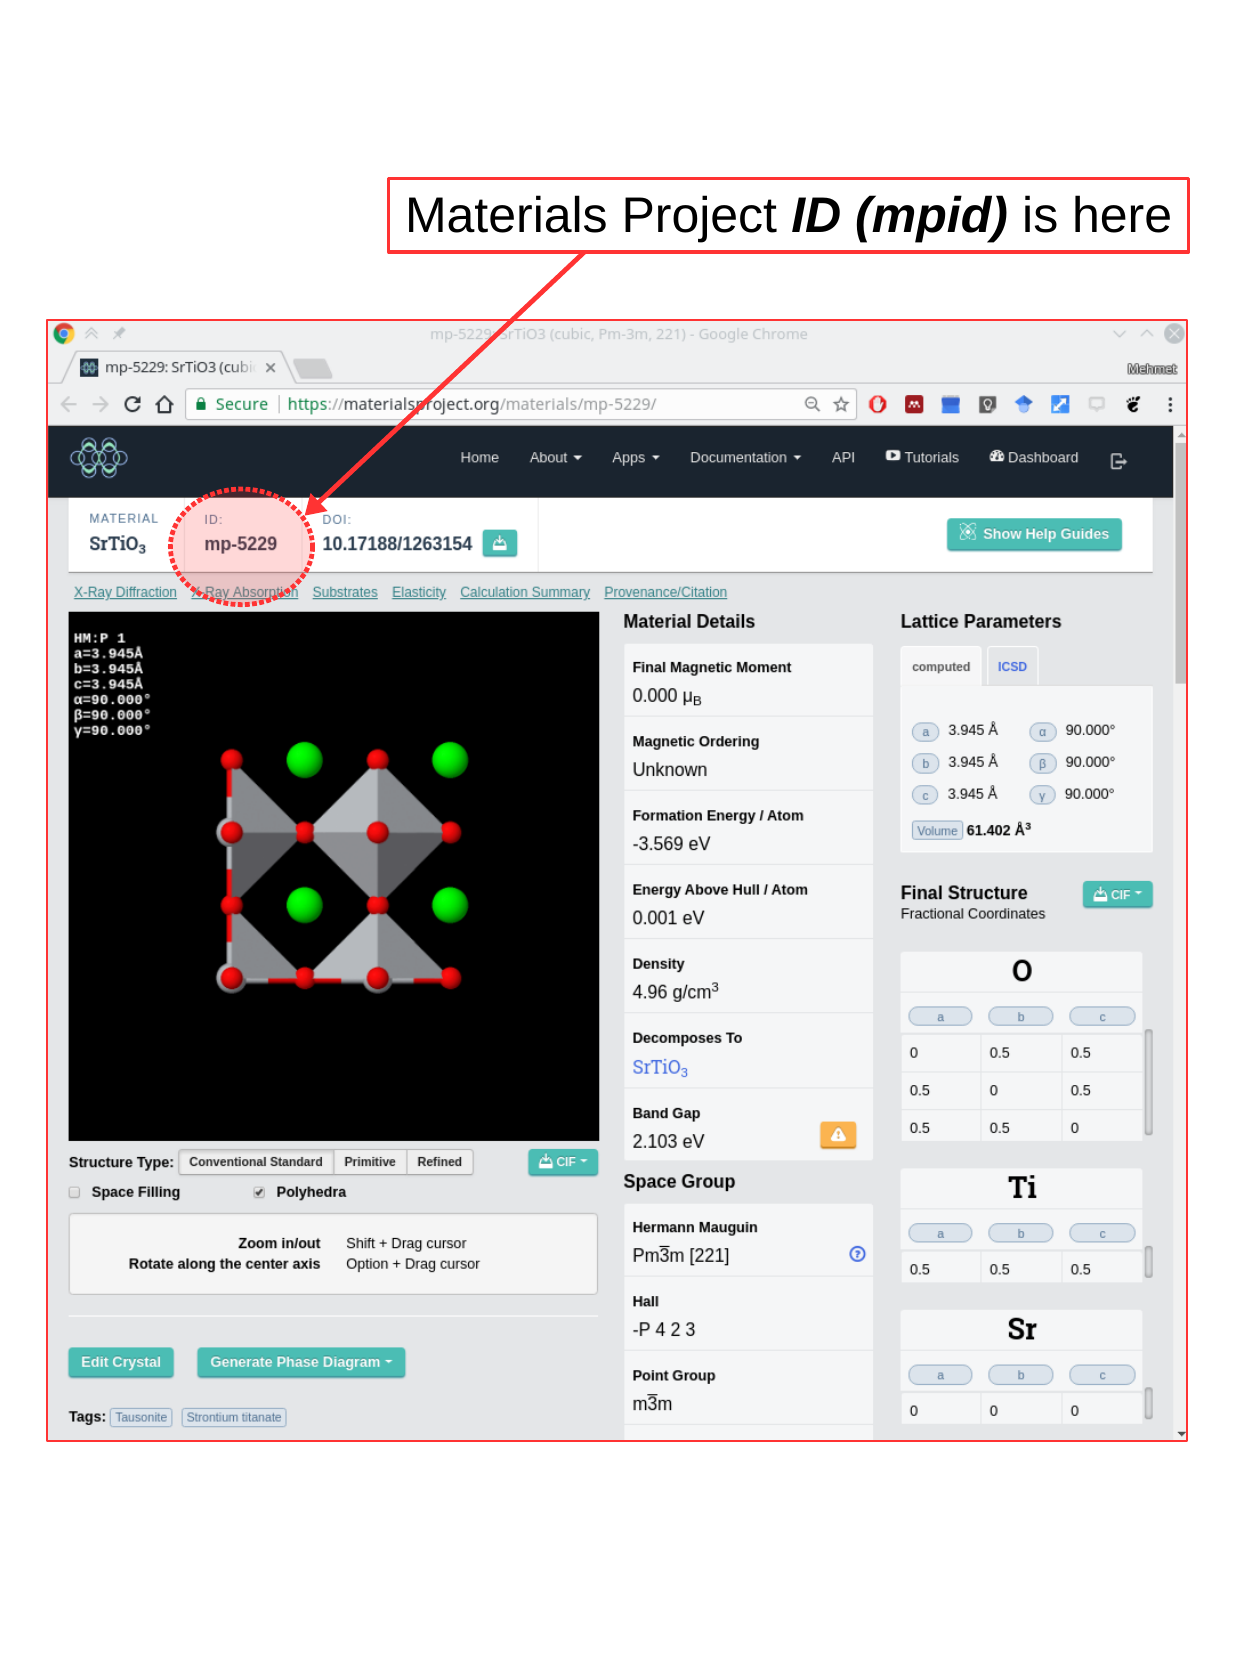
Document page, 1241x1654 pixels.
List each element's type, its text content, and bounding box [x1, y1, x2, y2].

text_box Materials Project ID (mpid) is here [388, 178, 1189, 253]
text_box [170, 489, 313, 605]
picture [47, 321, 1187, 1441]
